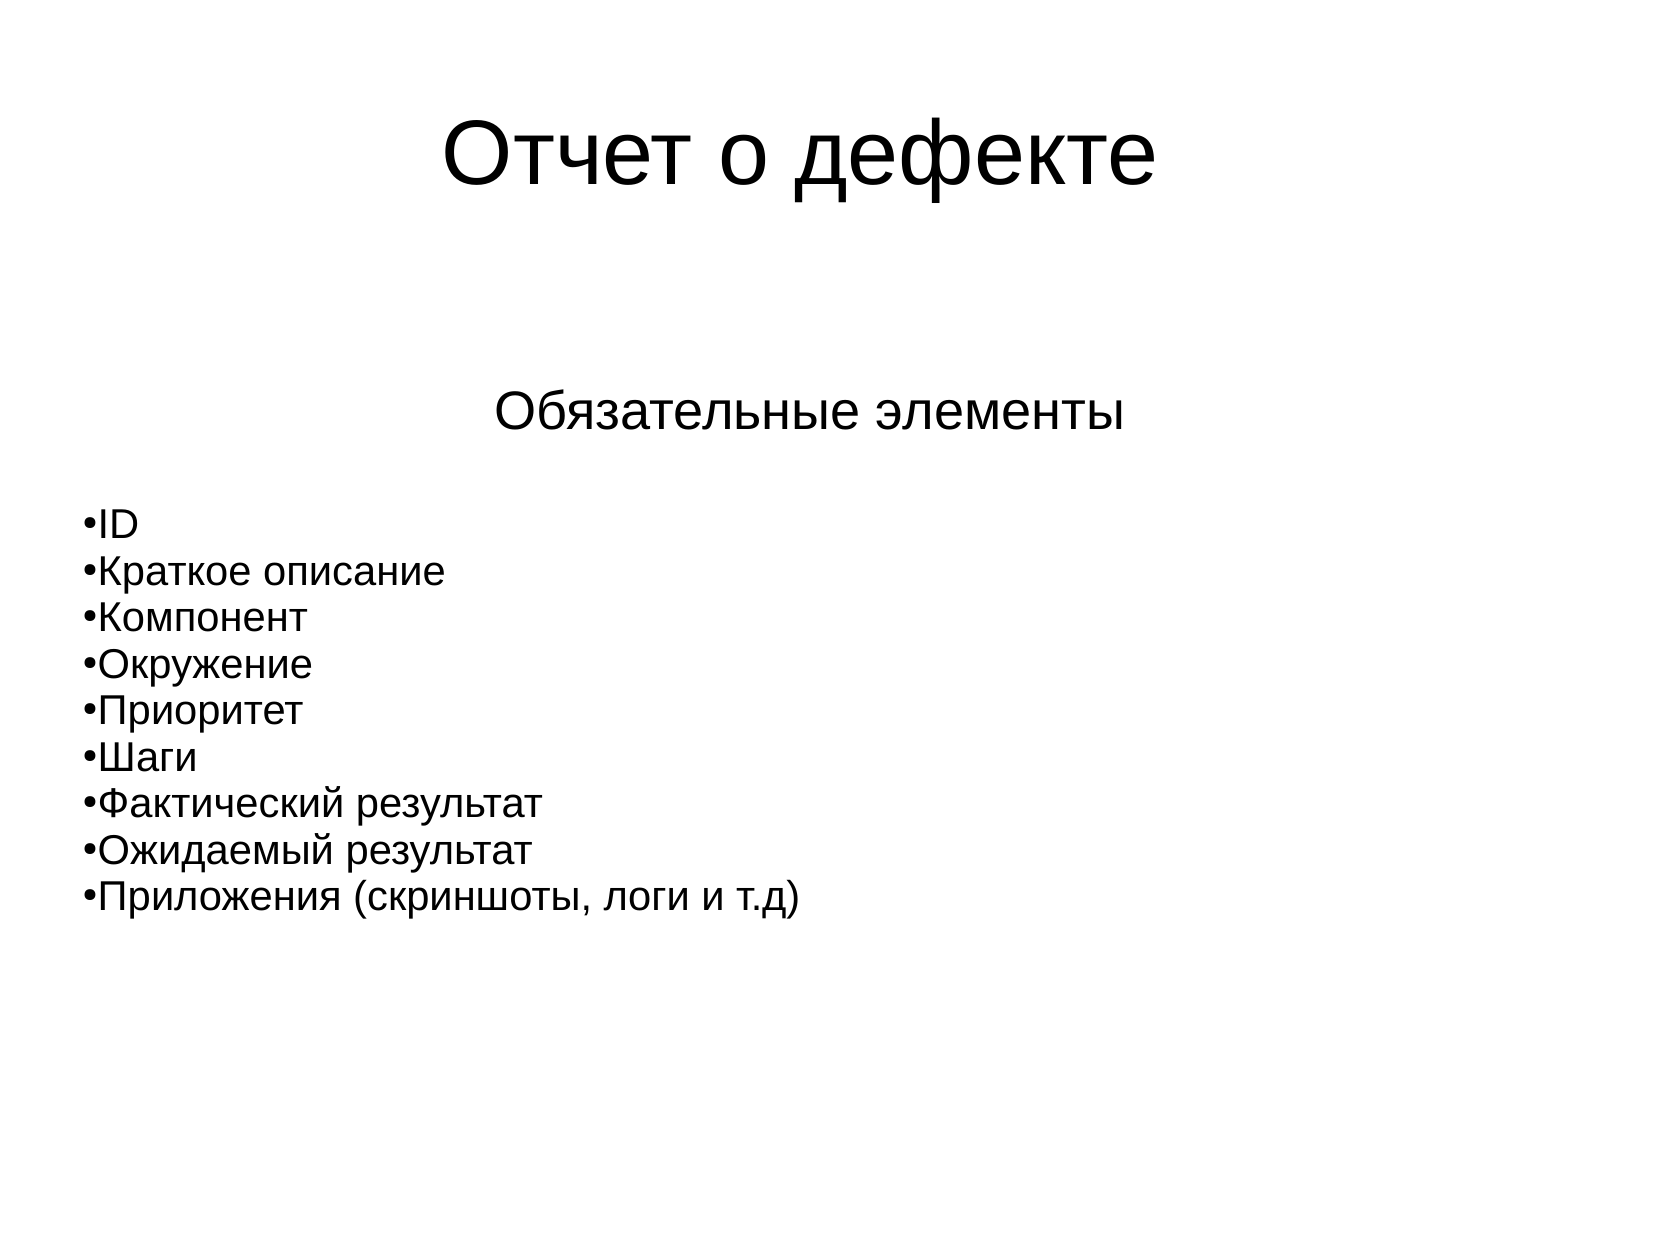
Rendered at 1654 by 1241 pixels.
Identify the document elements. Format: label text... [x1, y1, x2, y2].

subtitle Обязательные элементы ID Краткое описание Компонент Окружение Приоритет Шаги Фактический результат Ожидаемый результат Приложения (скриншоты, логи и т.д) [82, 290, 1538, 1010]
title Отчет о дефекте [30, 49, 1571, 257]
